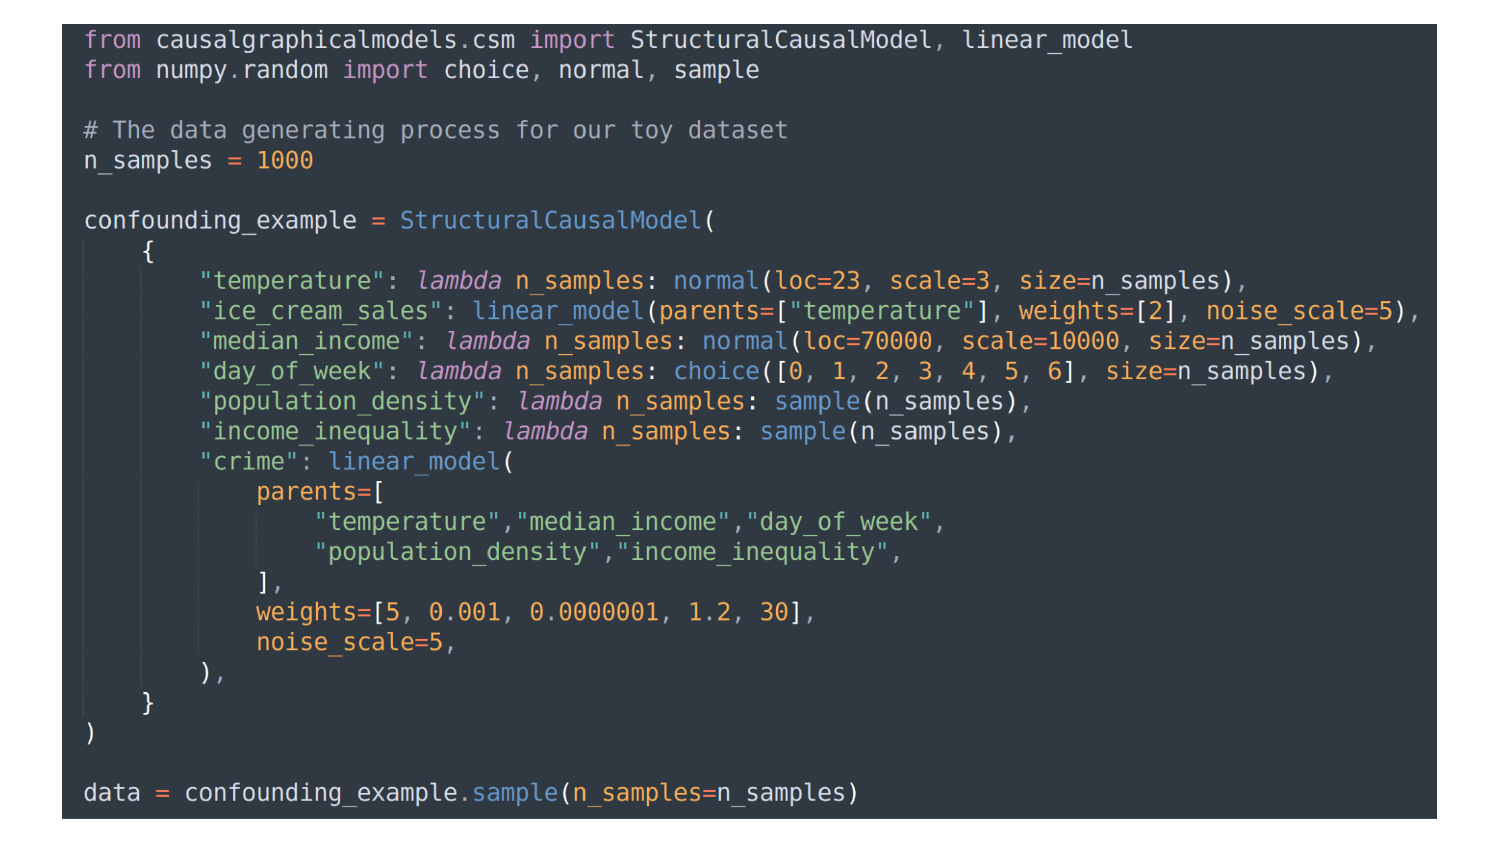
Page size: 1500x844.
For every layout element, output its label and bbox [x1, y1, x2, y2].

picture [62, 24, 1437, 819]
